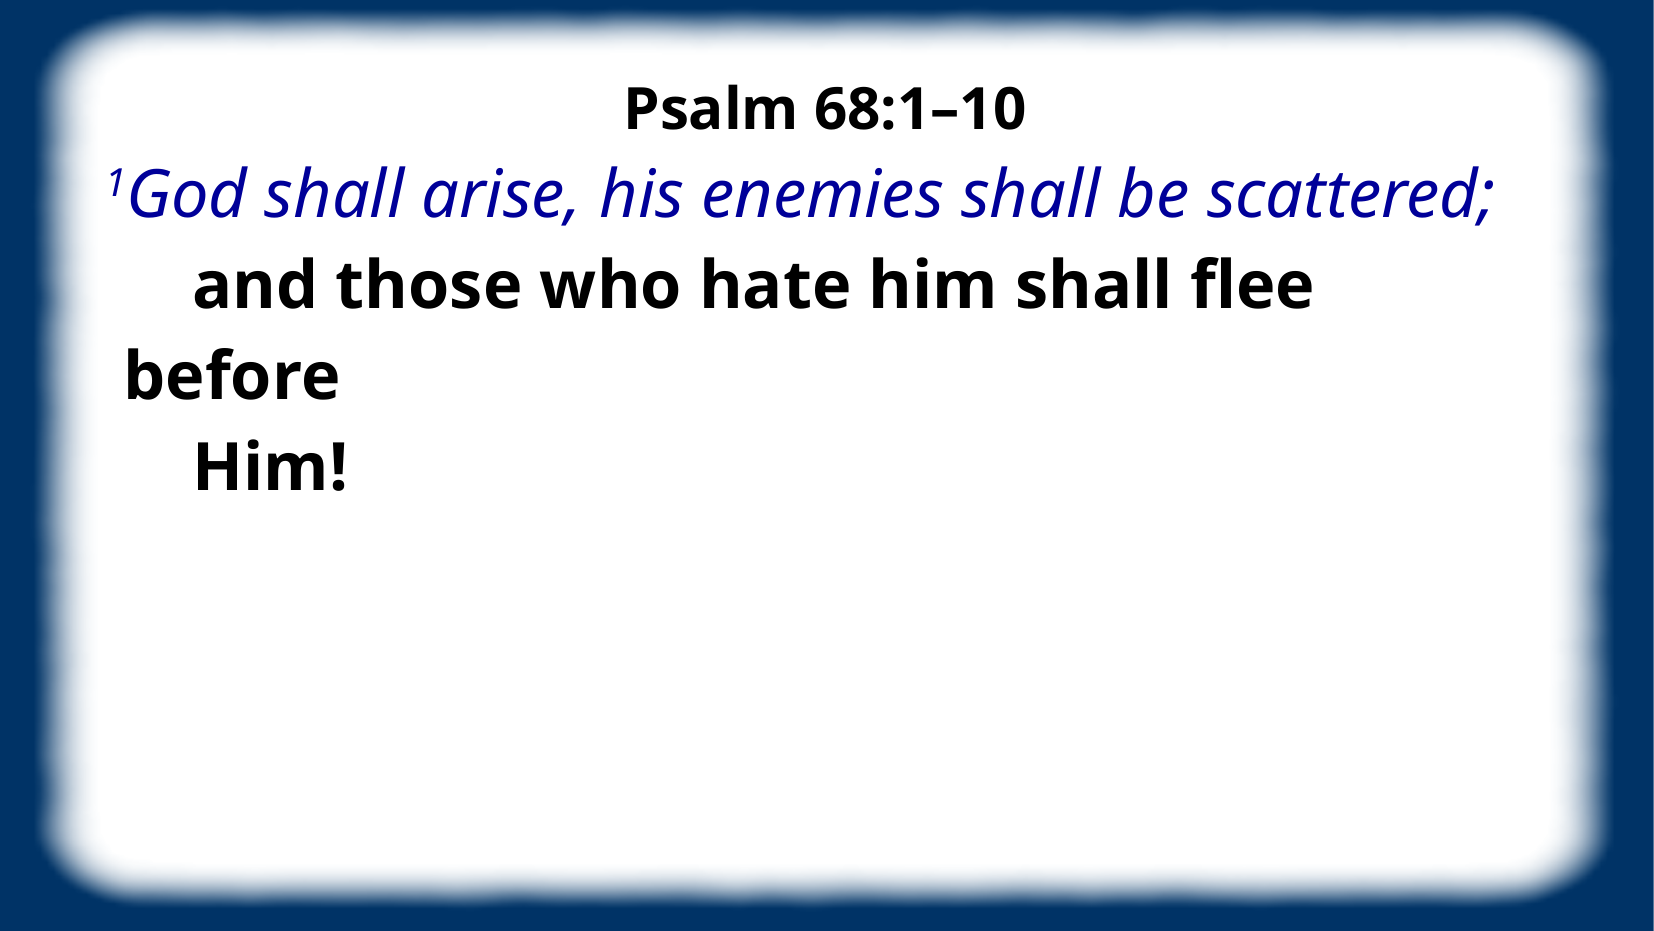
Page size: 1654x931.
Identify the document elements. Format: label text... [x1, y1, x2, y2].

text_box Psalm 68:1–10 1God shall arise, his enemies shall be scattered; and those who hate him shall flee before Him! [90, 60, 1561, 436]
picture [0, 0, 1654, 931]
